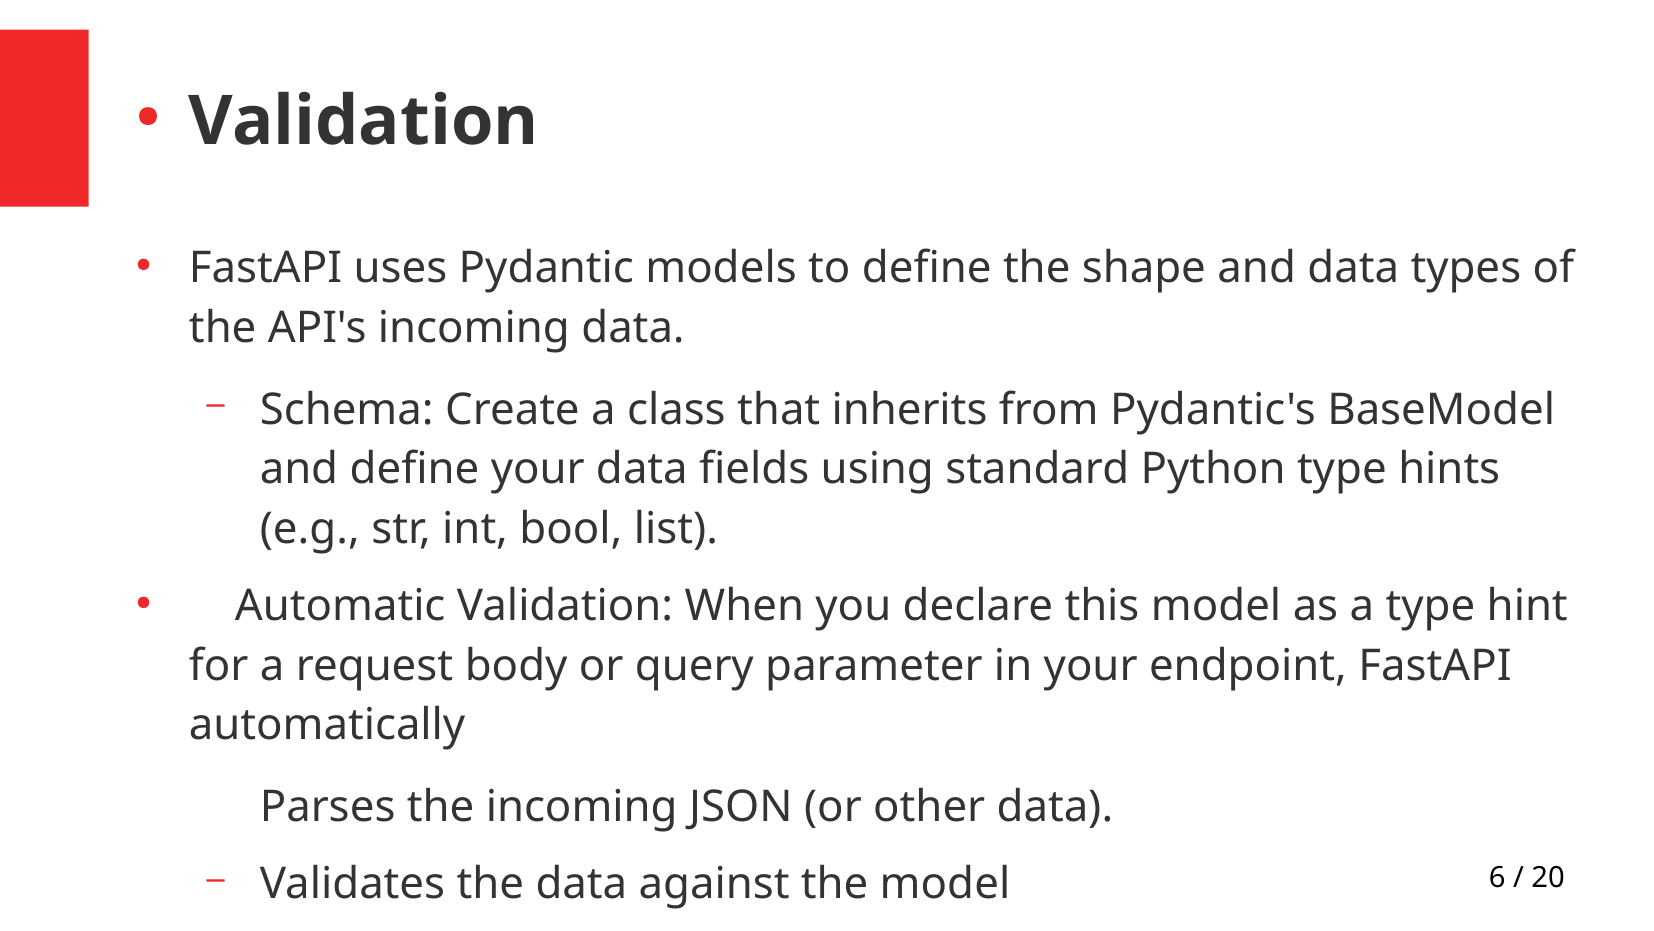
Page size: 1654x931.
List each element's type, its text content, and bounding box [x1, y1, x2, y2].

title Validation [118, 29, 1595, 207]
list FastAPI uses Pydantic models to define the shape and data types of the API's incoming data. Schema: Create a class that inherits from Pydantic's BaseModel and define your data fields using standard Python type hints (e.g., str, int, bool, list). Automatic Validation: When you declare this model as a type hint for a request body or query parameter in your endpoint, FastAPI automatically Parses the incoming JSON (or other data). Validates the data against the model Automatic Error Handling [118, 236, 1595, 931]
